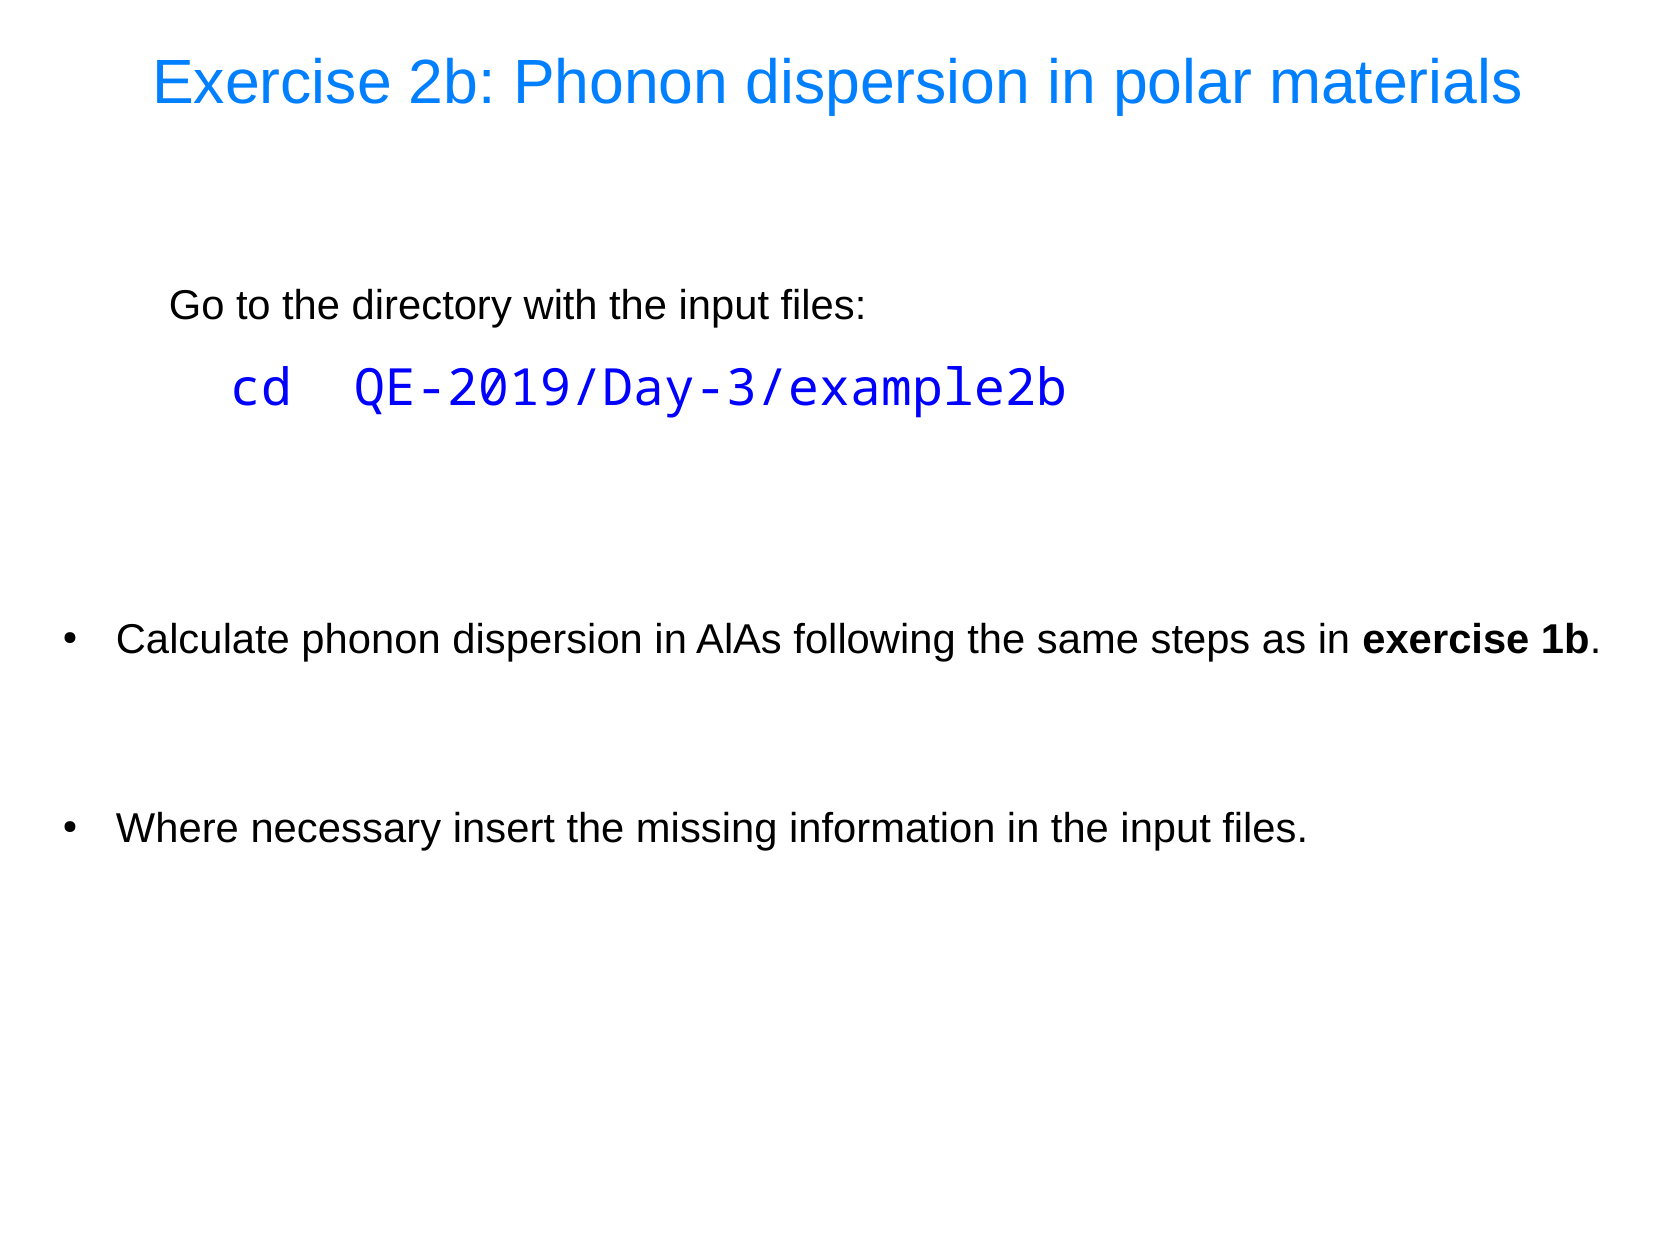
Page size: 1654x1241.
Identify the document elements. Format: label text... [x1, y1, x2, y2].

list Calculate phonon dispersion in AlAs following the same steps as in exercise 1b. [45, 615, 1630, 697]
title Exercise 2b: Phonon dispersion in polar materials [82, 0, 1572, 186]
list Go to the directory with the input files: cd QE-2019/Day-3/example2b [114, 281, 1603, 422]
list Where necessary insert the missing information in the input files. [45, 804, 1630, 886]
